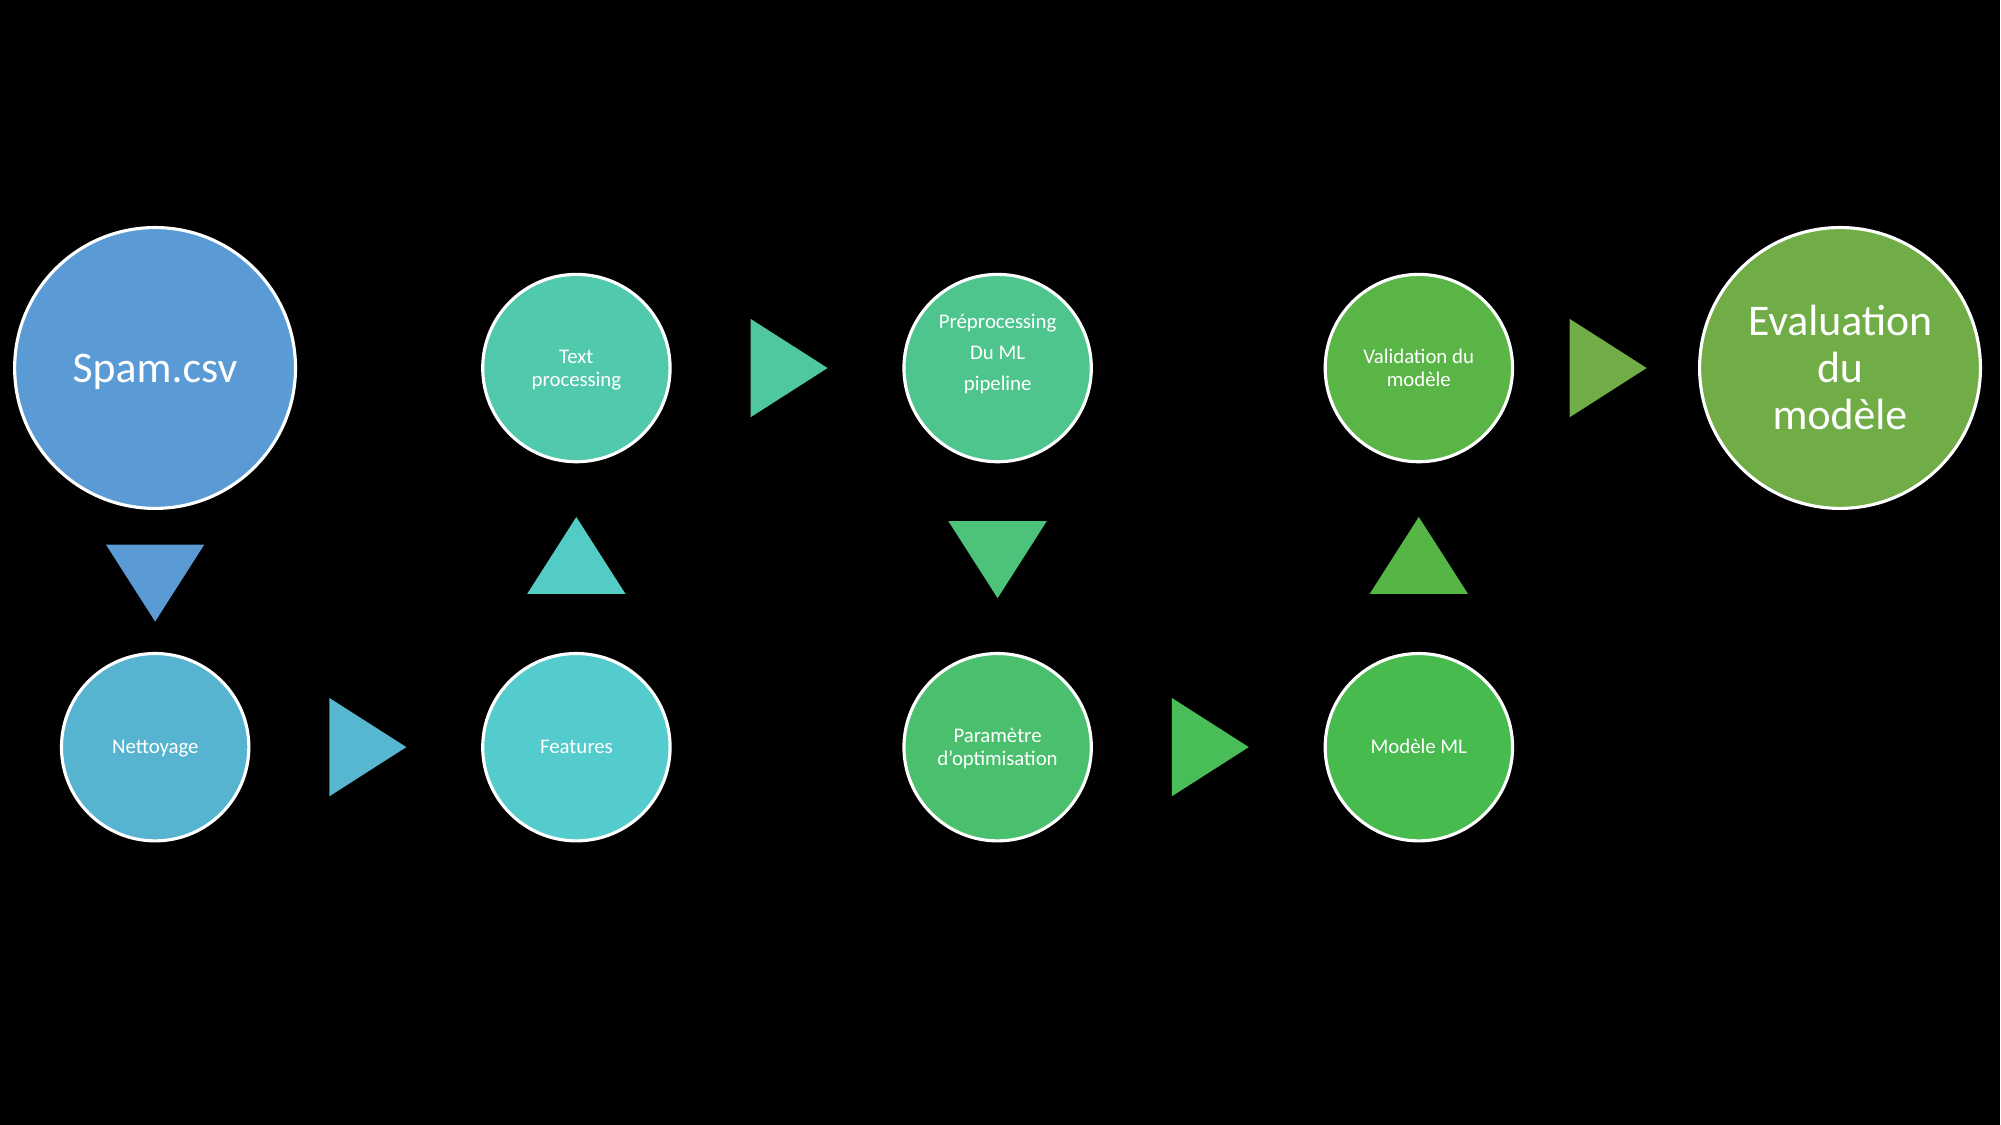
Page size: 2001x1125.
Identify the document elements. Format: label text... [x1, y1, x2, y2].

text_box Paramètre d’optimisation [903, 653, 1092, 841]
text_box Nettoyage [61, 653, 249, 841]
text_box Préprocessing Du ML pipeline [903, 274, 1092, 462]
text_box Features [482, 653, 671, 841]
text_box Modèle ML [1325, 653, 1513, 841]
text_box Spam.csv [14, 227, 296, 509]
text_box Validation du modèle [1325, 274, 1513, 462]
text_box [0, 0, 2000, 1125]
text_box Evaluation du modèle [1699, 227, 1981, 509]
text_box Text processing [482, 274, 671, 462]
